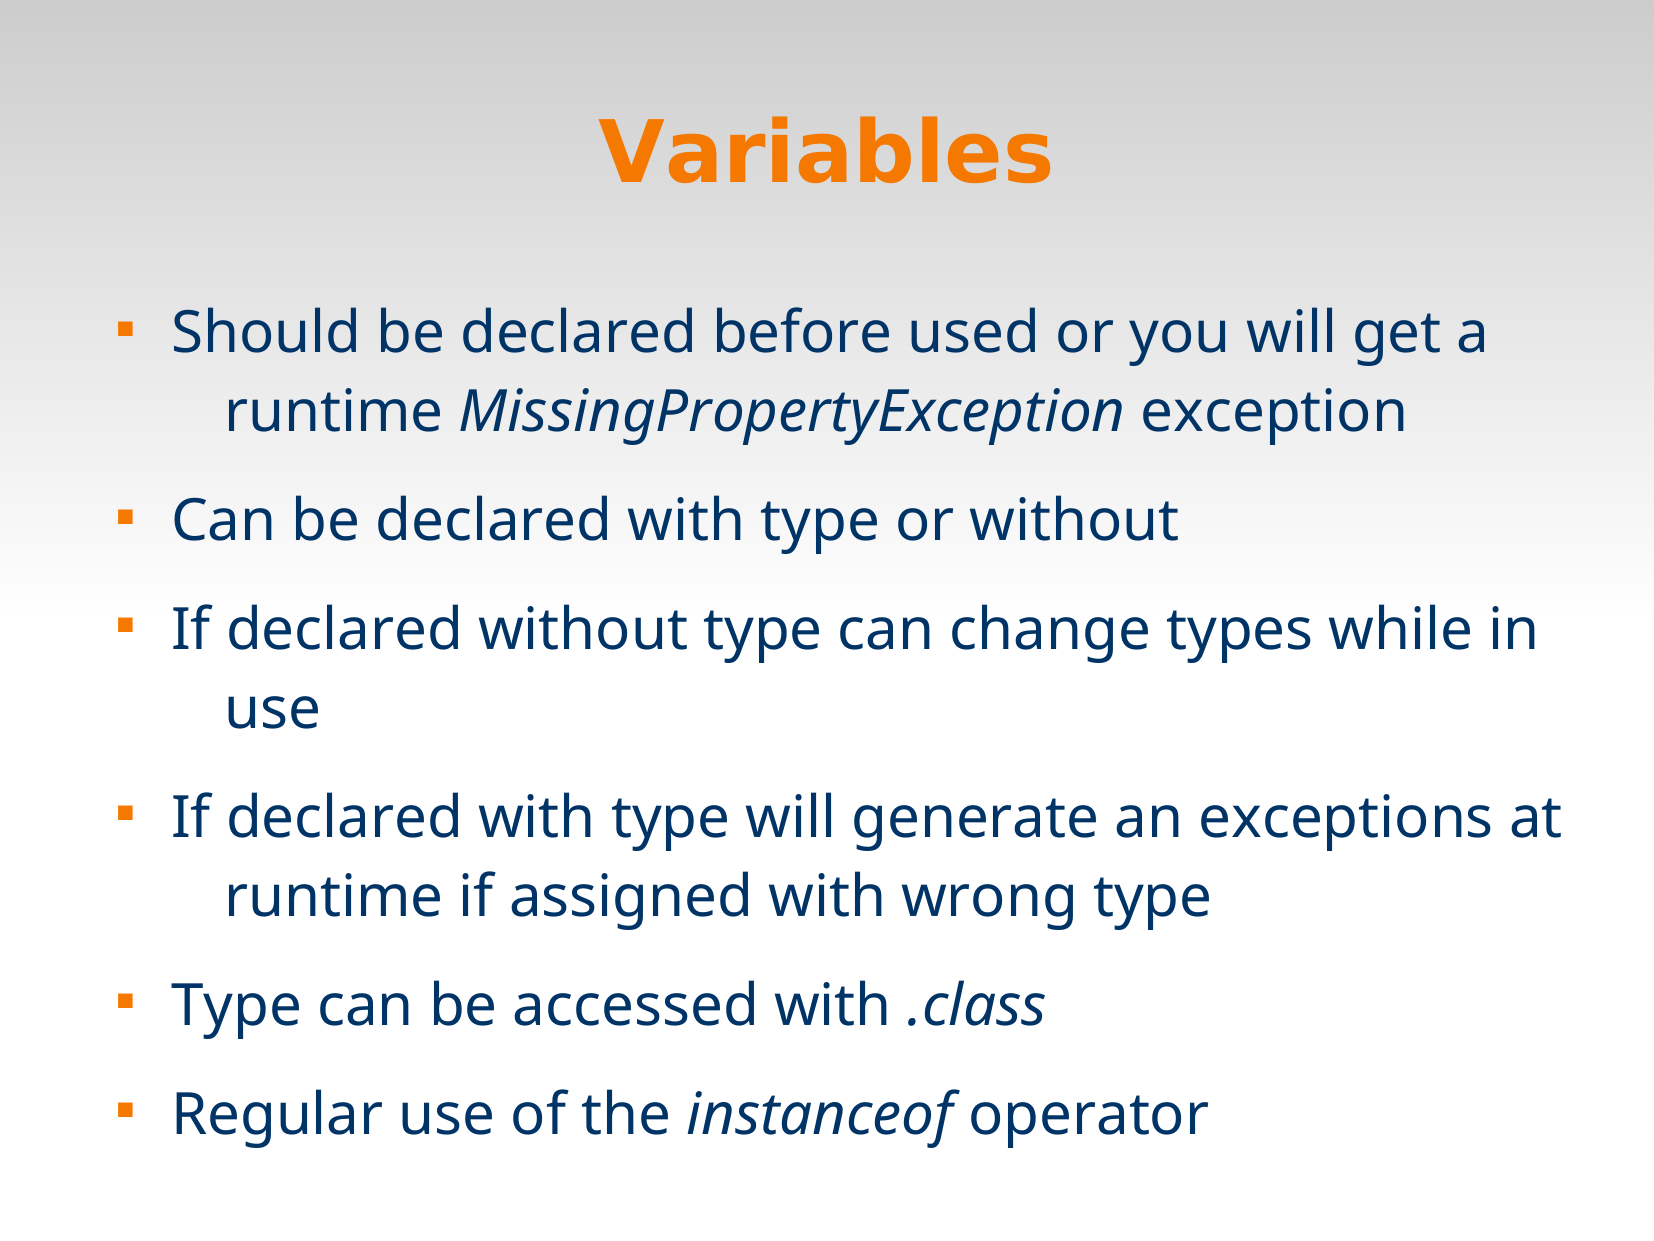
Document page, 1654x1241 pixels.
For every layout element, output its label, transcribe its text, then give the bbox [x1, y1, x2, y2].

list Should be declared before used or you will get a runtime MissingPropertyException exception Can be declared with type or without If declared without type can change types while in use If declared with type will generate an exceptions at runtime if assigned with wrong type Type can be accessed with .class Regular use of the instanceof operator [82, 290, 1571, 1183]
title Variables [82, 49, 1571, 257]
